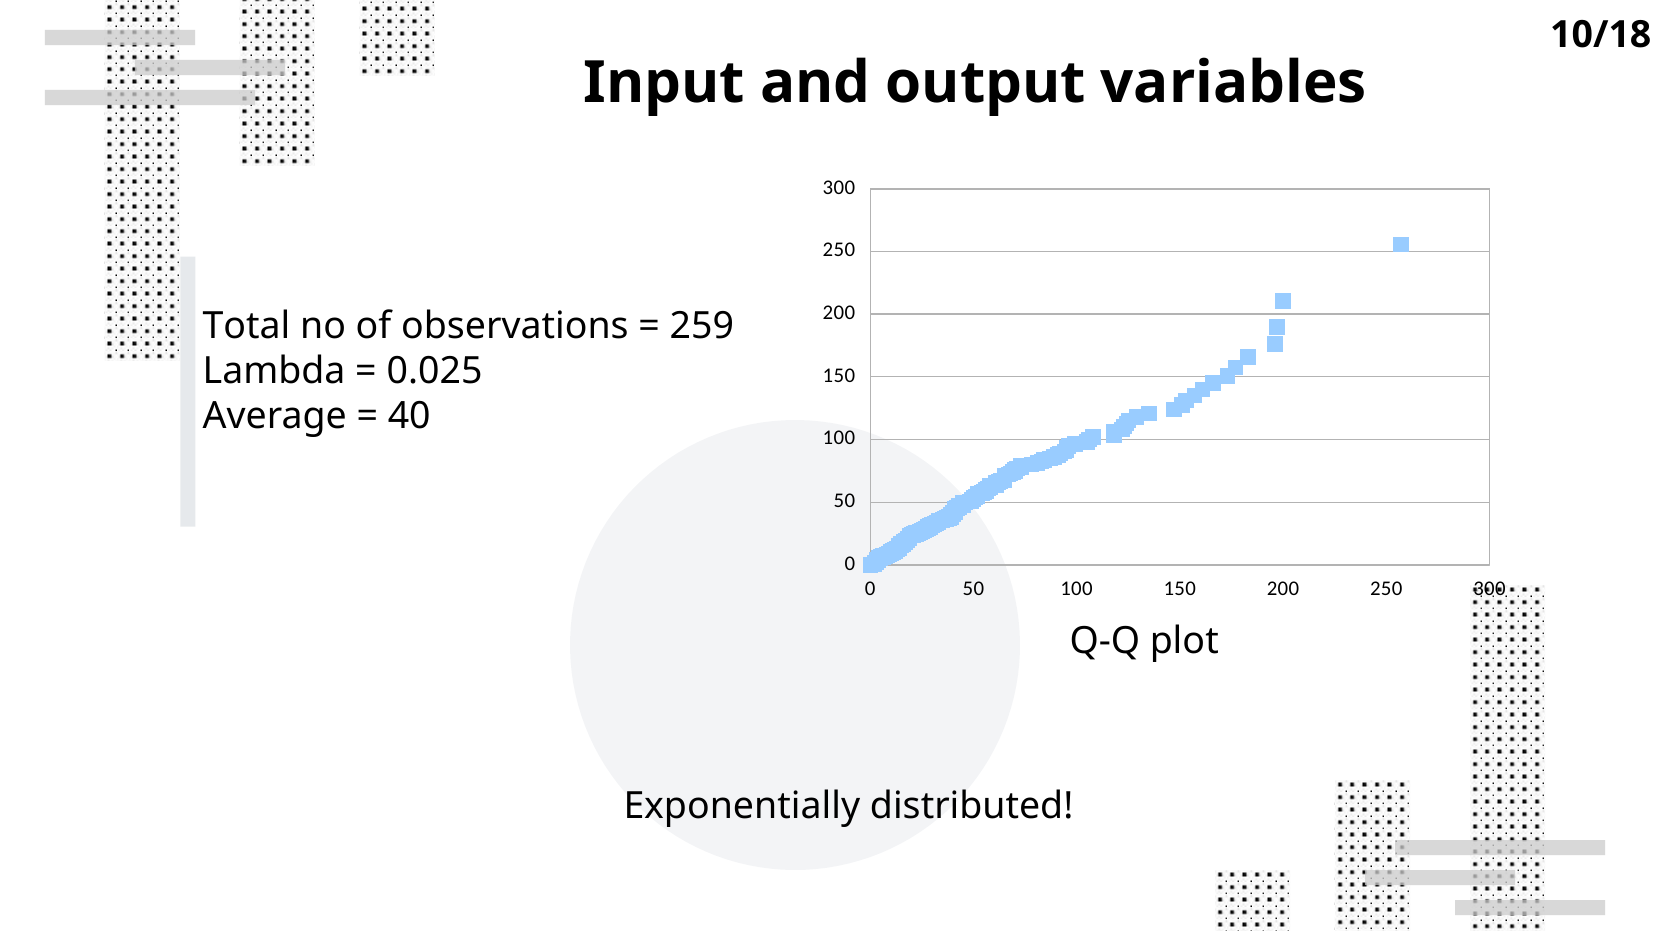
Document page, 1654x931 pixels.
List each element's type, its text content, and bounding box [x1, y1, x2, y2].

text_box Input and output variables [569, 33, 1536, 207]
text_box 10/18 [1535, 0, 1654, 67]
text_box Q-Q plot [1054, 609, 1237, 670]
text_box Exponentially distributed! [608, 773, 1436, 835]
text_box Total no of observations = 259 Lambda = 0.025 Average = 40 [187, 293, 758, 491]
text_box [180, 256, 196, 527]
chart [808, 169, 1521, 609]
